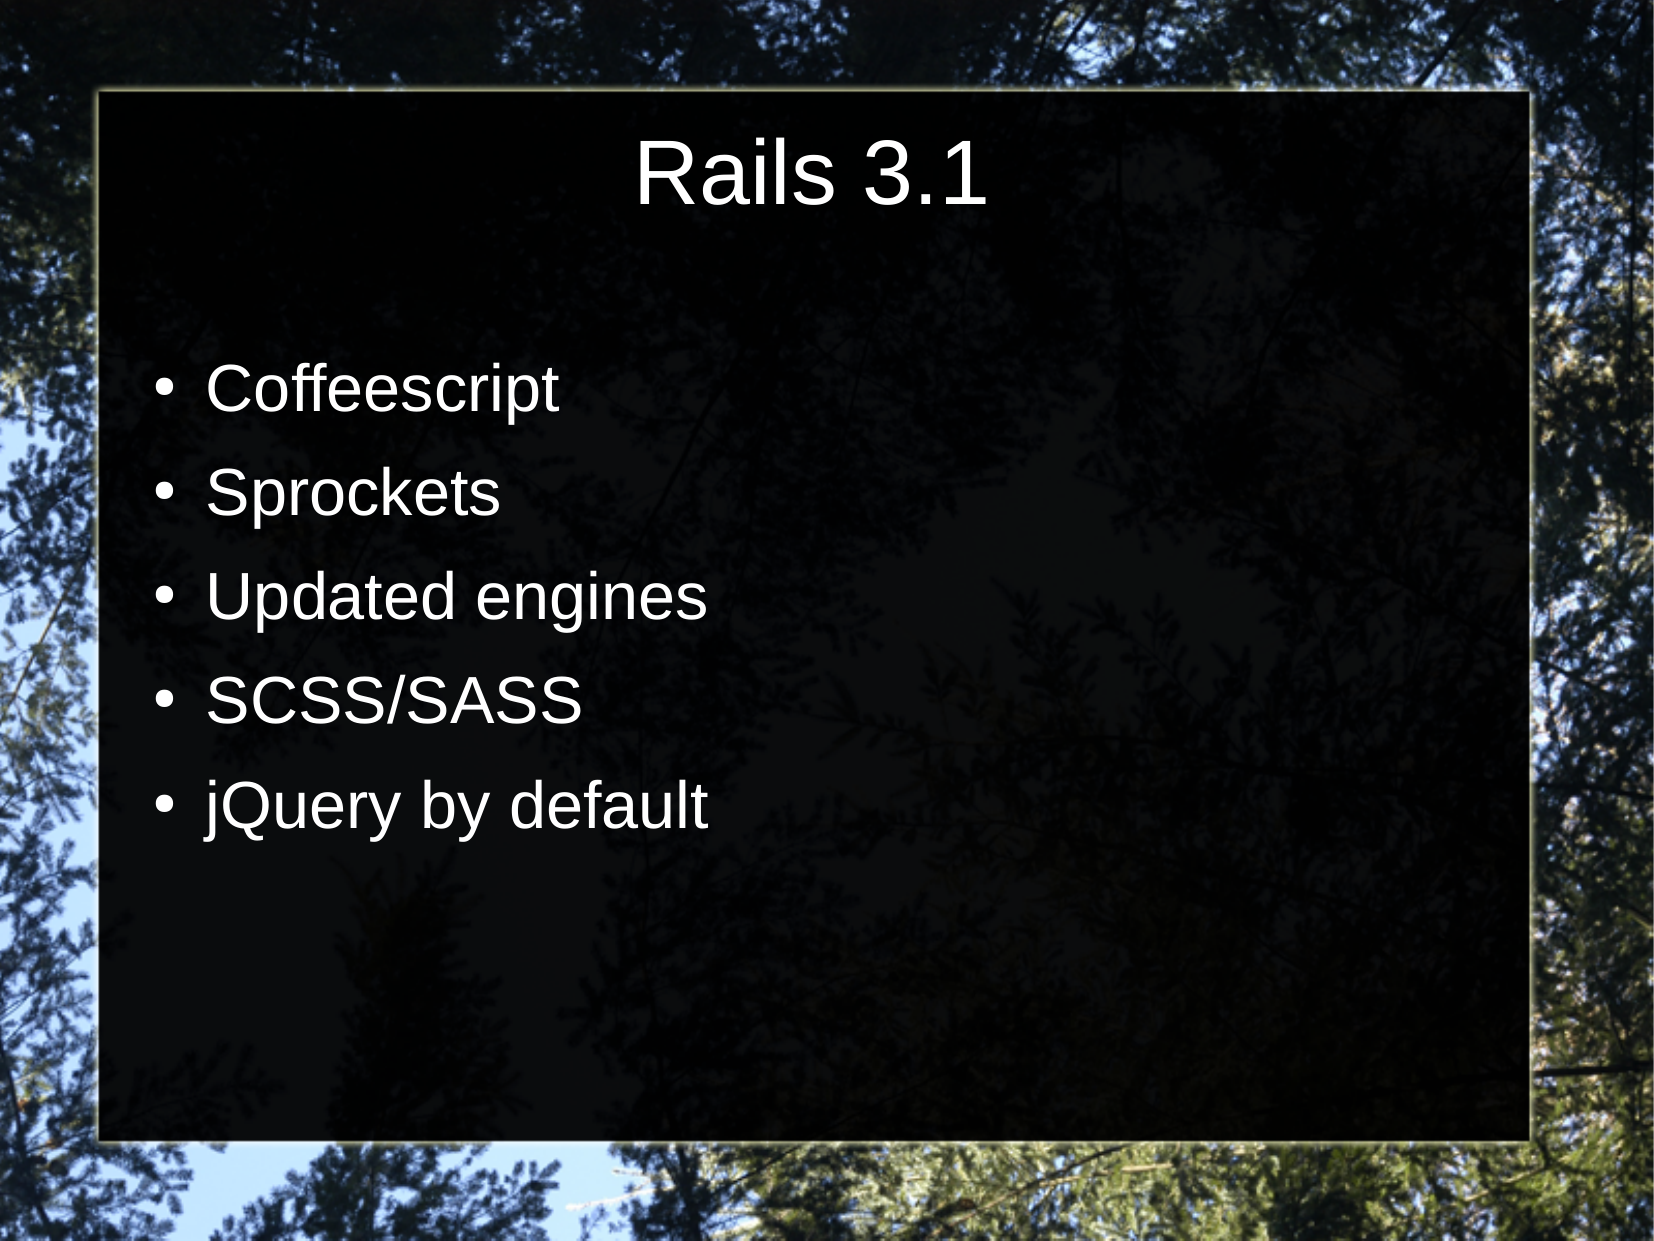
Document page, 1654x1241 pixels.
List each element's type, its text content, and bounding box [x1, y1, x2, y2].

picture [0, 0, 1654, 1241]
list Coffeescript Sprockets Updated engines SCSS/SASS jQuery by default [134, 350, 1516, 1133]
title Rails 3.1 [88, 88, 1536, 257]
